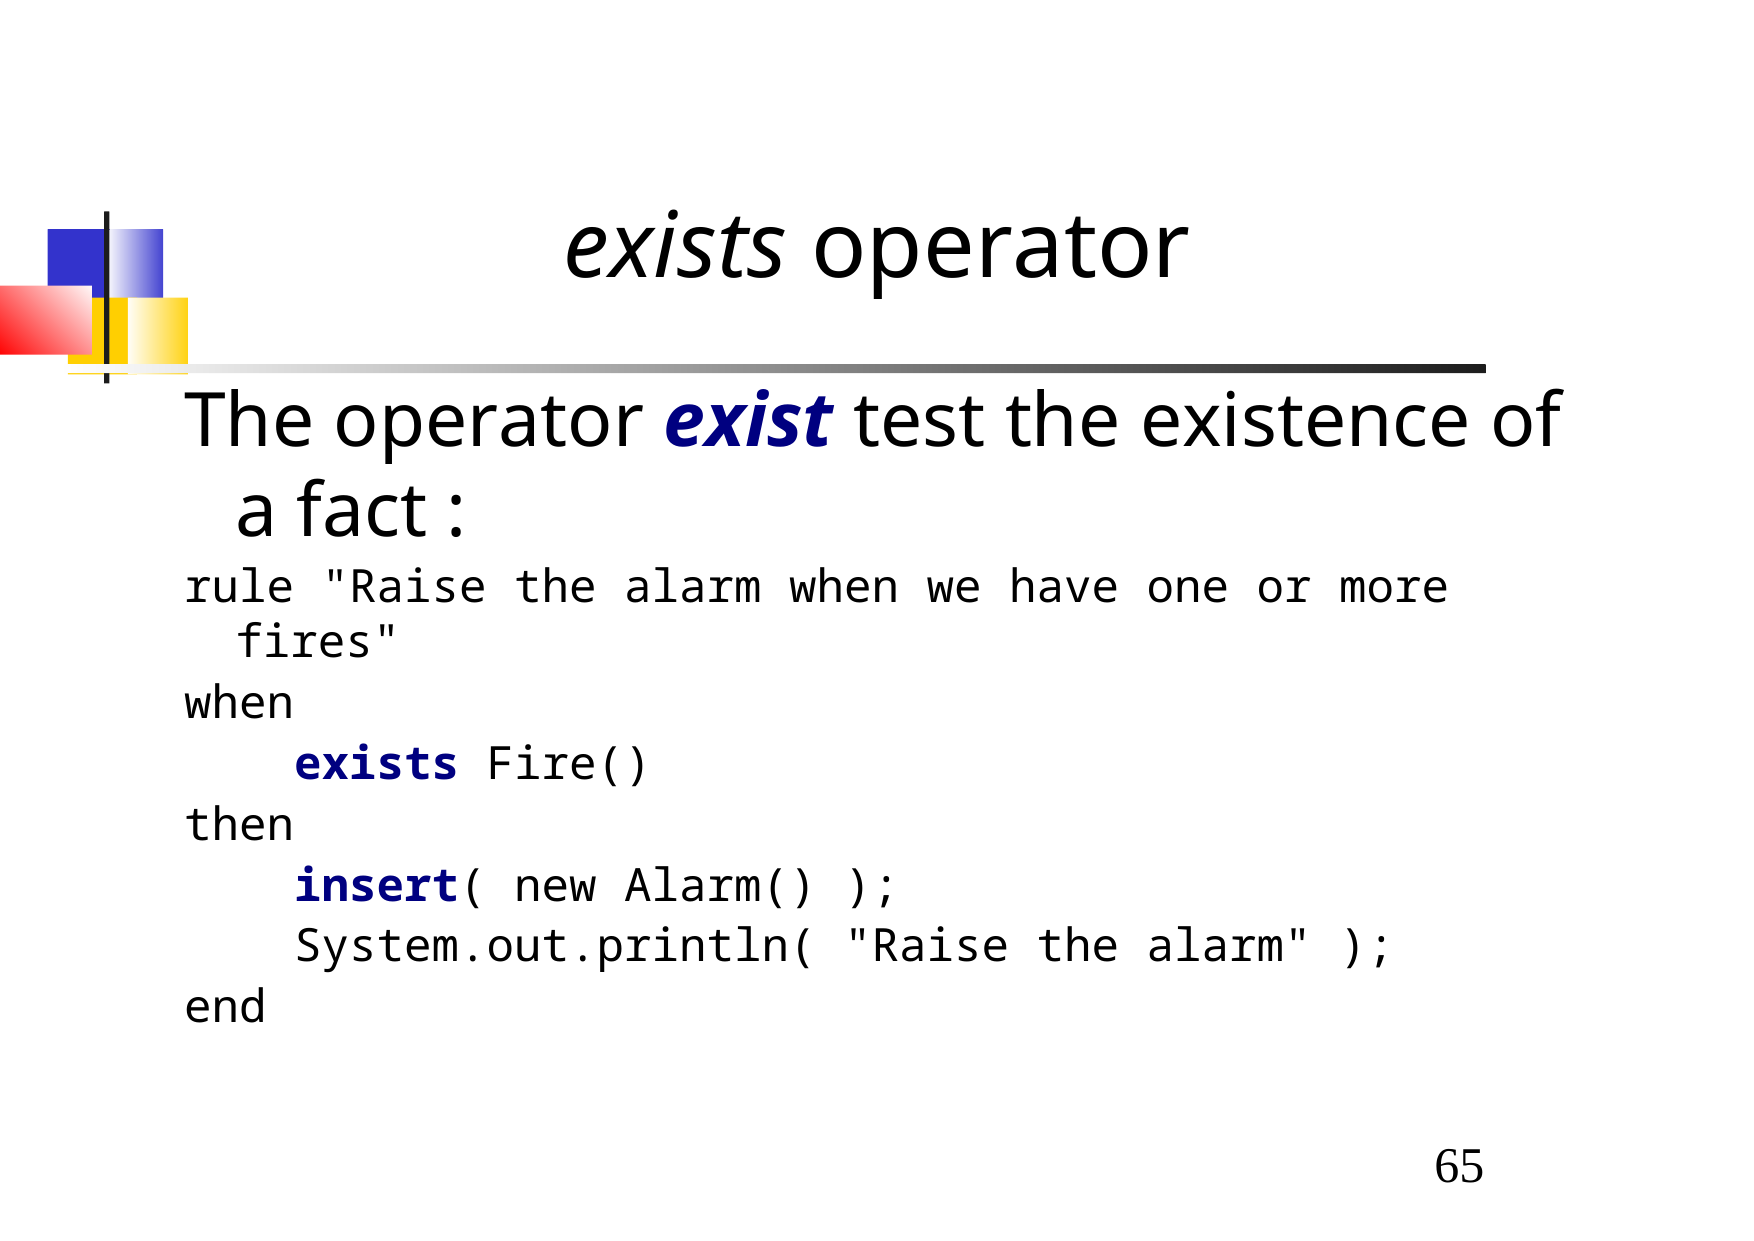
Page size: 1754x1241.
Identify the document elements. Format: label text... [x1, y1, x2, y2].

title exists operator [179, 152, 1577, 340]
list The operator exist test the existence of a fact : rule "Raise the alarm when we have one or more fires" when exists Fire() then insert( new Alarm() ); System.out.println( "Raise the alarm" ); end [179, 371, 1577, 1089]
